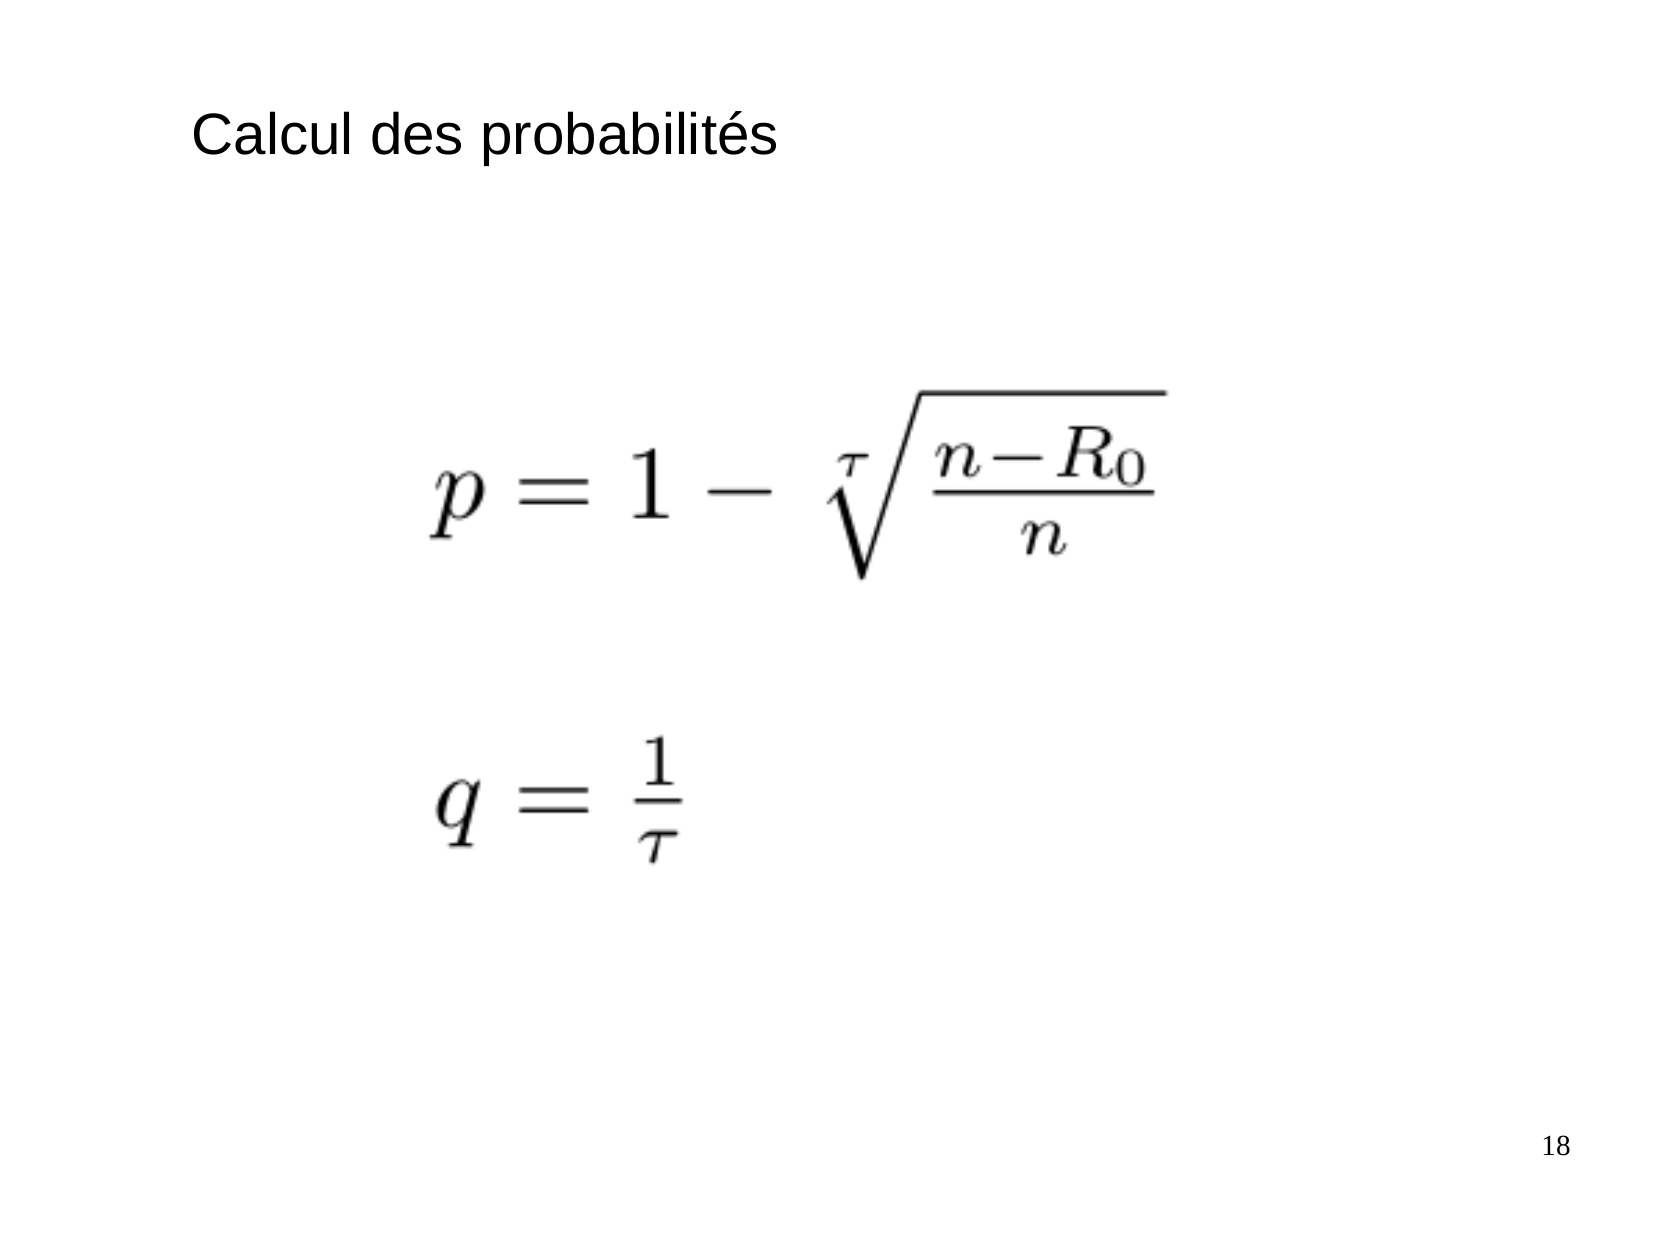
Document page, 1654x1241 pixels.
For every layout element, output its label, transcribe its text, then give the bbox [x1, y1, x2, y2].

picture [295, 330, 1269, 969]
text_box [177, 94, 1418, 237]
text_box Calcul des probabilités [177, 94, 795, 175]
